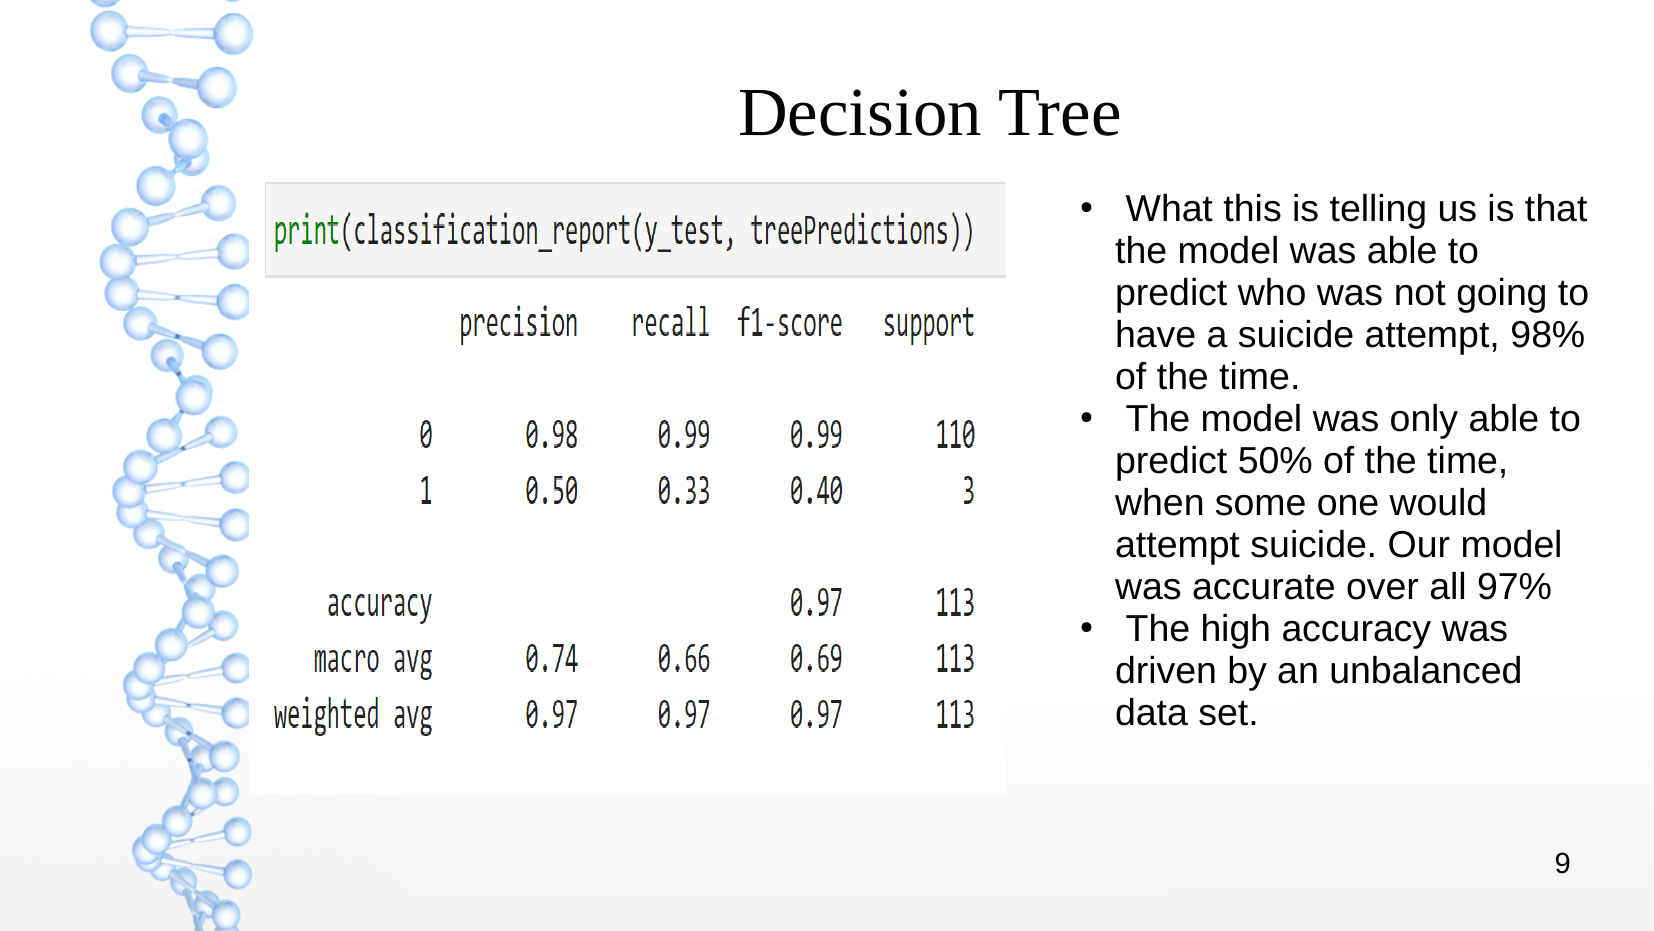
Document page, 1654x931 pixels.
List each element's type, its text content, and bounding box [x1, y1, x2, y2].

title Decision Tree [265, 35, 1595, 189]
text_box What this is telling us is that the model was able to predict who was not going to have a suicide attempt, 98% of the time. The model was only able to predict 50% of the time, when some one would attempt suicide. Our model was accurate over all 97% The high accuracy was driven by an unbalanced data set. [1065, 180, 1606, 741]
picture [0, 0, 1654, 931]
